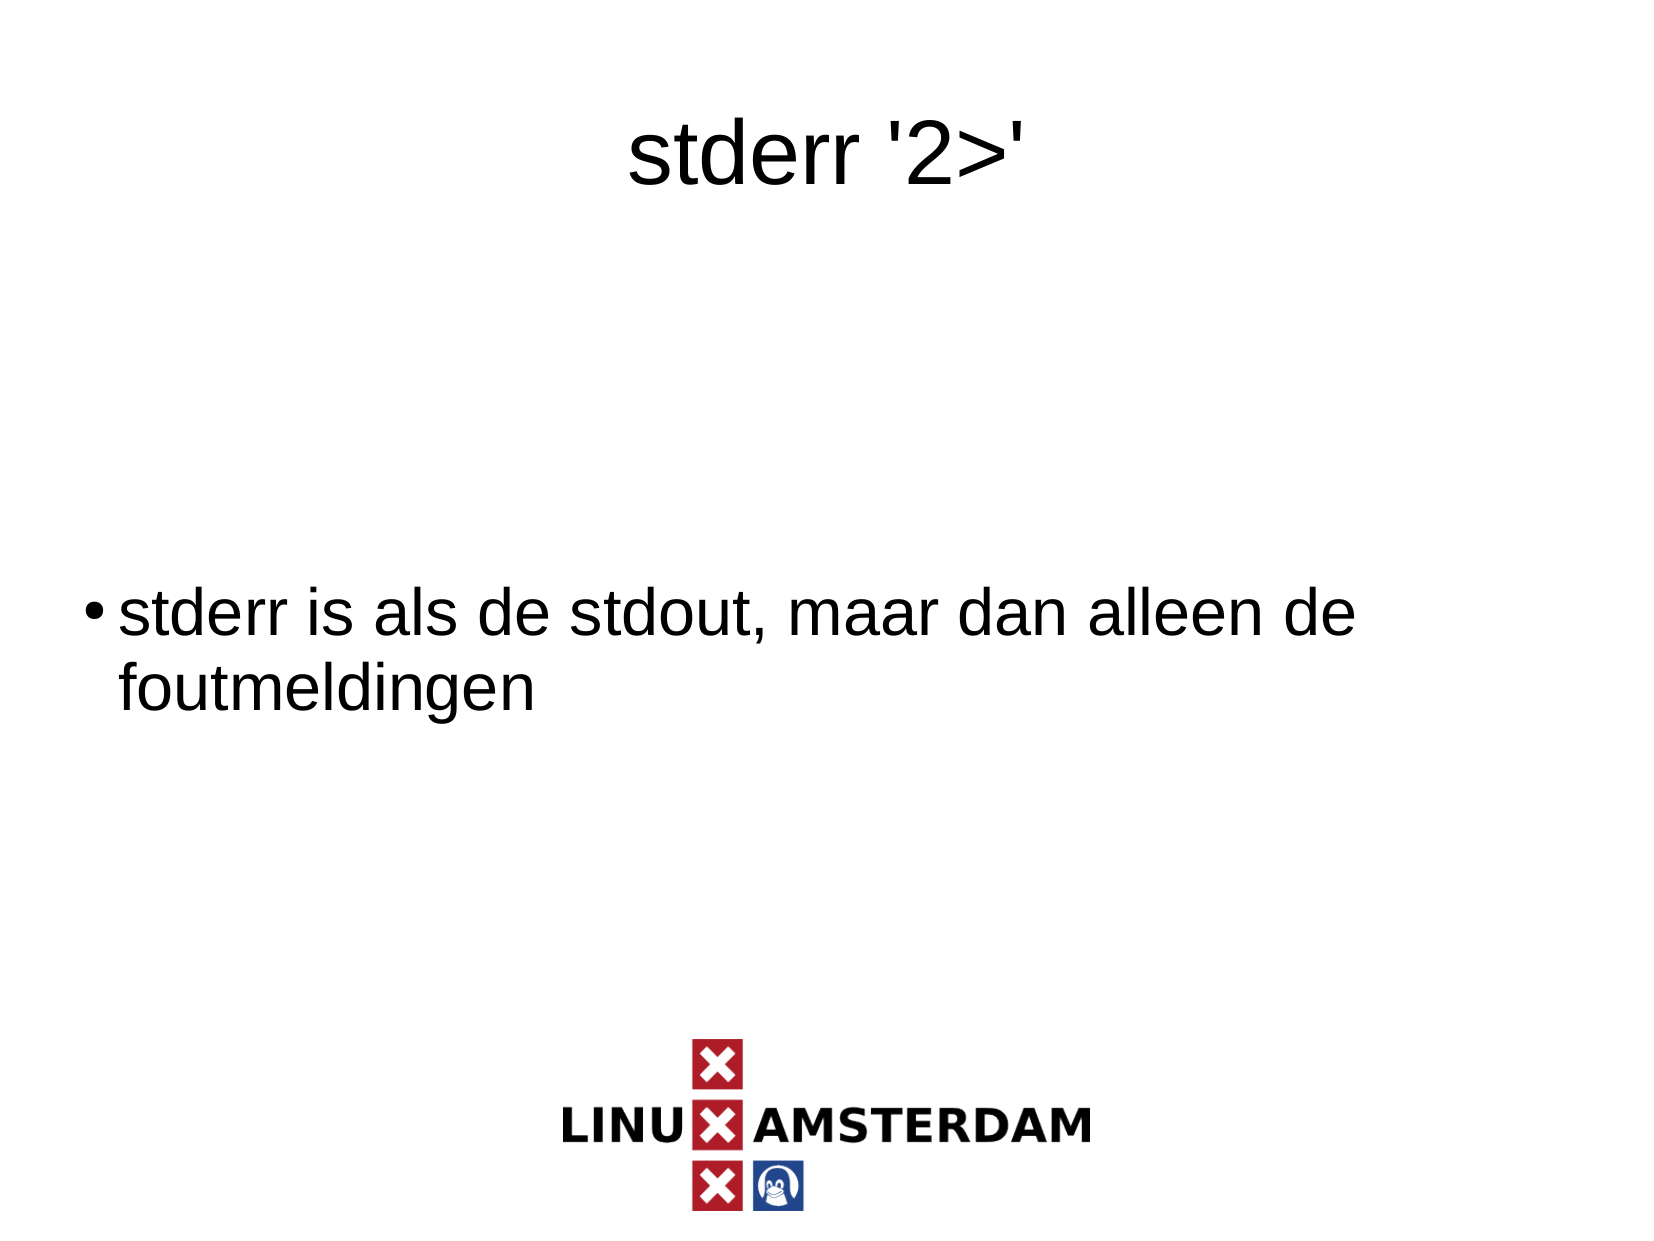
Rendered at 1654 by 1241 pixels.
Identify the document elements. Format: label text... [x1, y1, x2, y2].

title stderr '2>' [82, 49, 1571, 257]
subtitle stderr is als de stdout, maar dan alleen de foutmeldingen [82, 290, 1571, 1010]
picture [563, 1039, 1090, 1211]
